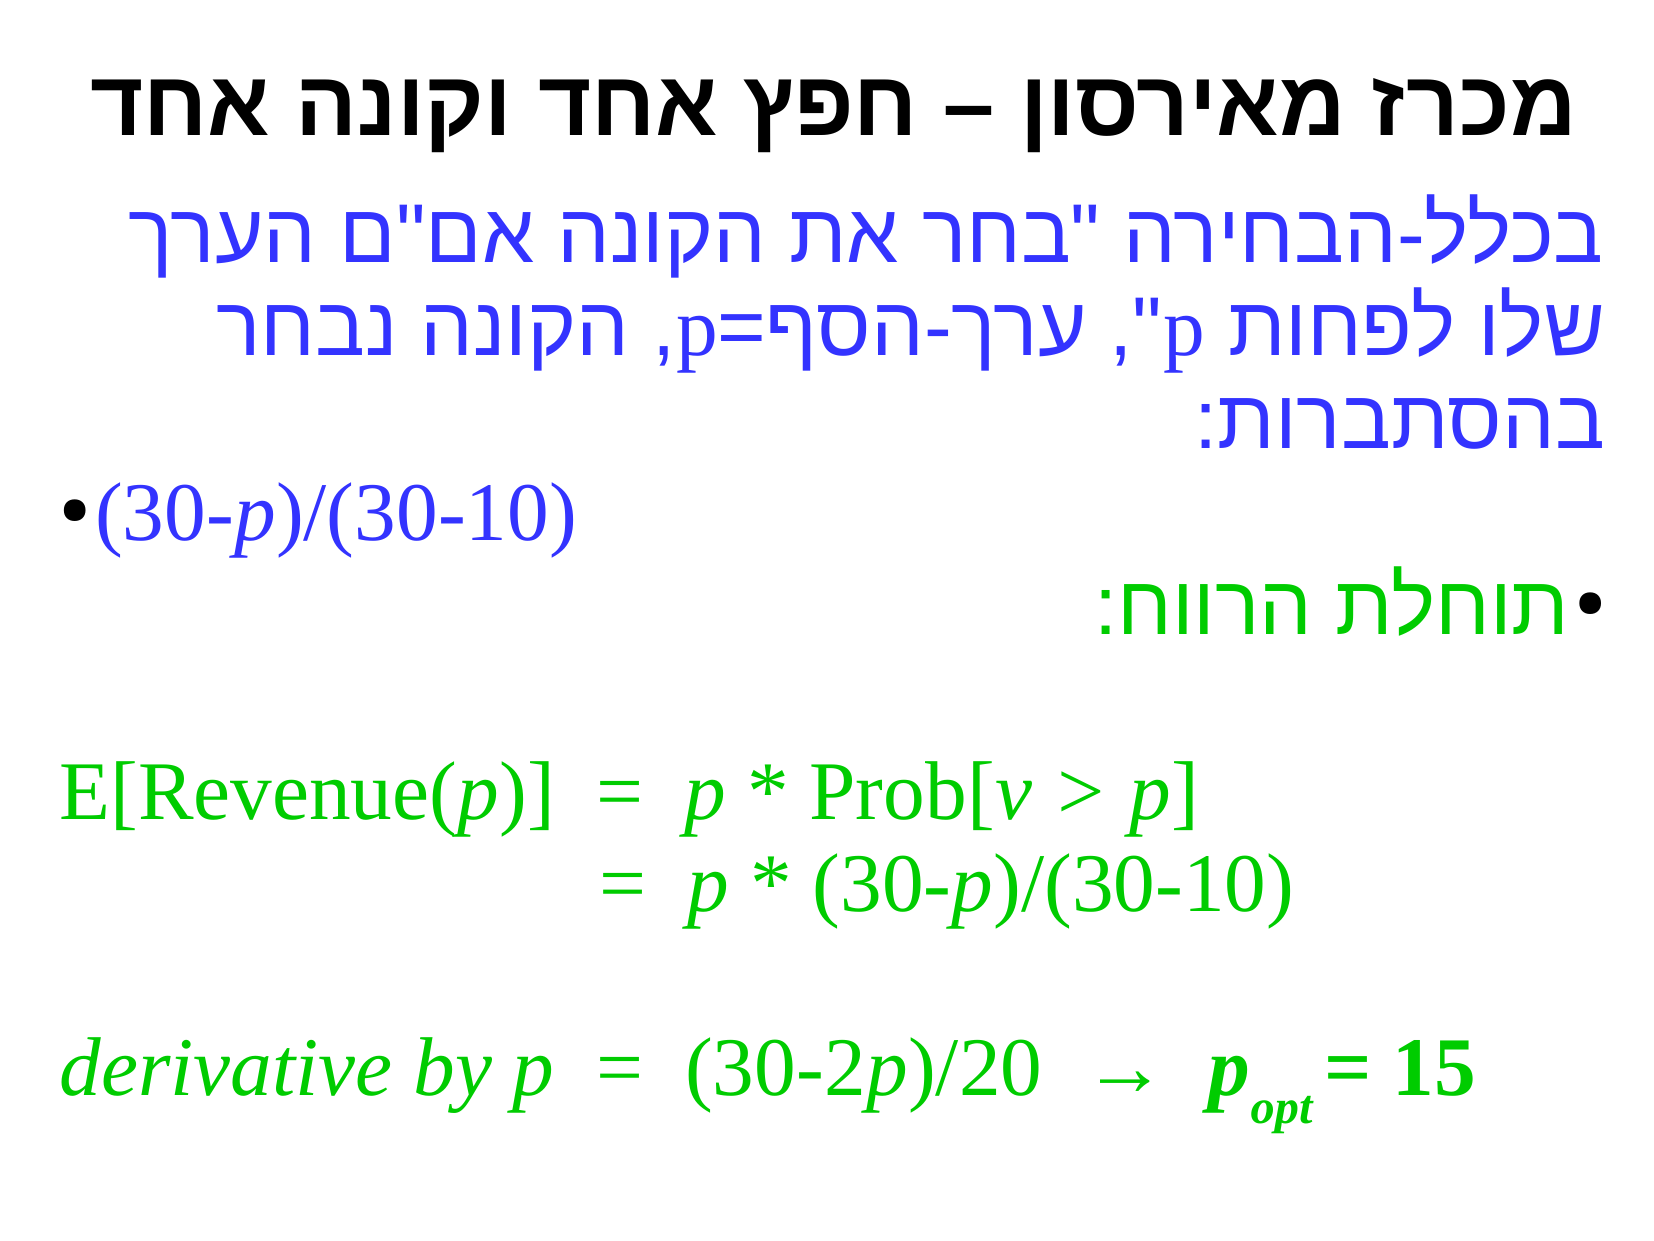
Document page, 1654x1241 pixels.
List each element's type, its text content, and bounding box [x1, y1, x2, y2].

title מכרז מאירסון – חפץ אחד וקונה אחד [15, 0, 1654, 215]
text_box בכלל-הבחירה "בחר את הקונה אם"ם הערך שלו לפחות p", ערך-הסף=p, הקונה נבחר בהסתברות: (30-p)/(30-10) תוחלת הרווח: E[Revenue(p)] = p * Prob[v > p] = p * (30-p)/(30-10) derivative by p = (30-2p)/20 → popt = 15 [45, 180, 1621, 1191]
